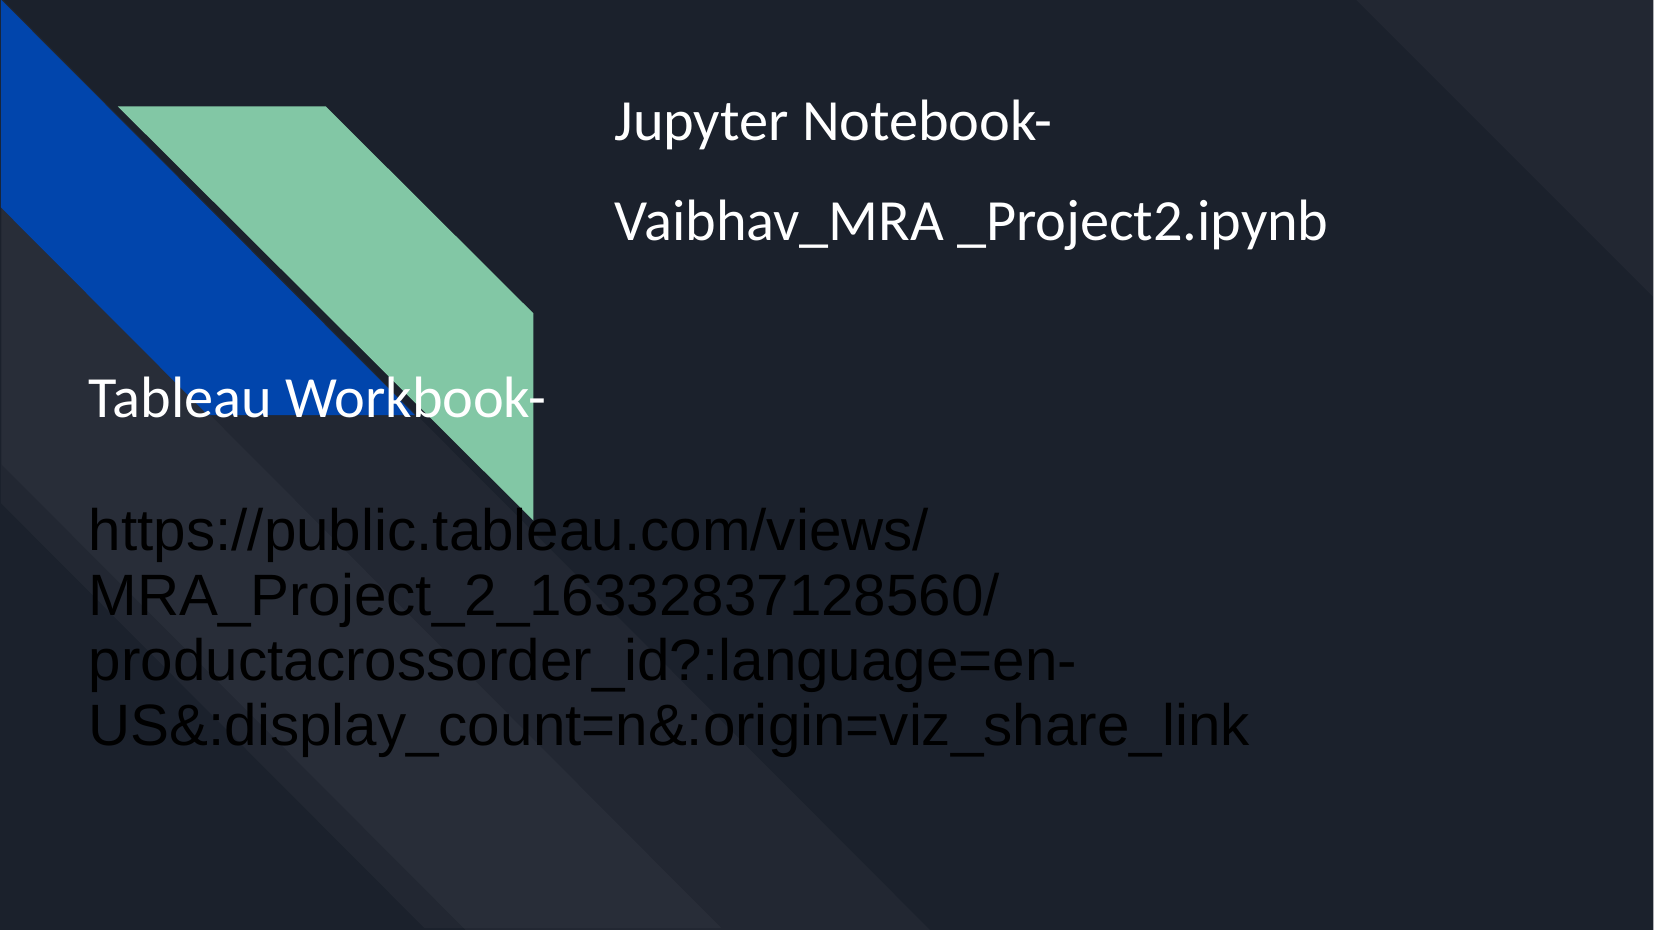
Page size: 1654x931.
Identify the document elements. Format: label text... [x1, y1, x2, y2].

text_box Tableau Workbook- https://public.tableau.com/views/MRA_Project_2_16332837128560/productacrossorder_id?:language=en-US&:display_count=n&:origin=viz_share_link [74, 366, 1588, 568]
text_box Jupyter Notebook- Vaibhav_MRA _Project2.ipynb [600, 89, 1344, 263]
